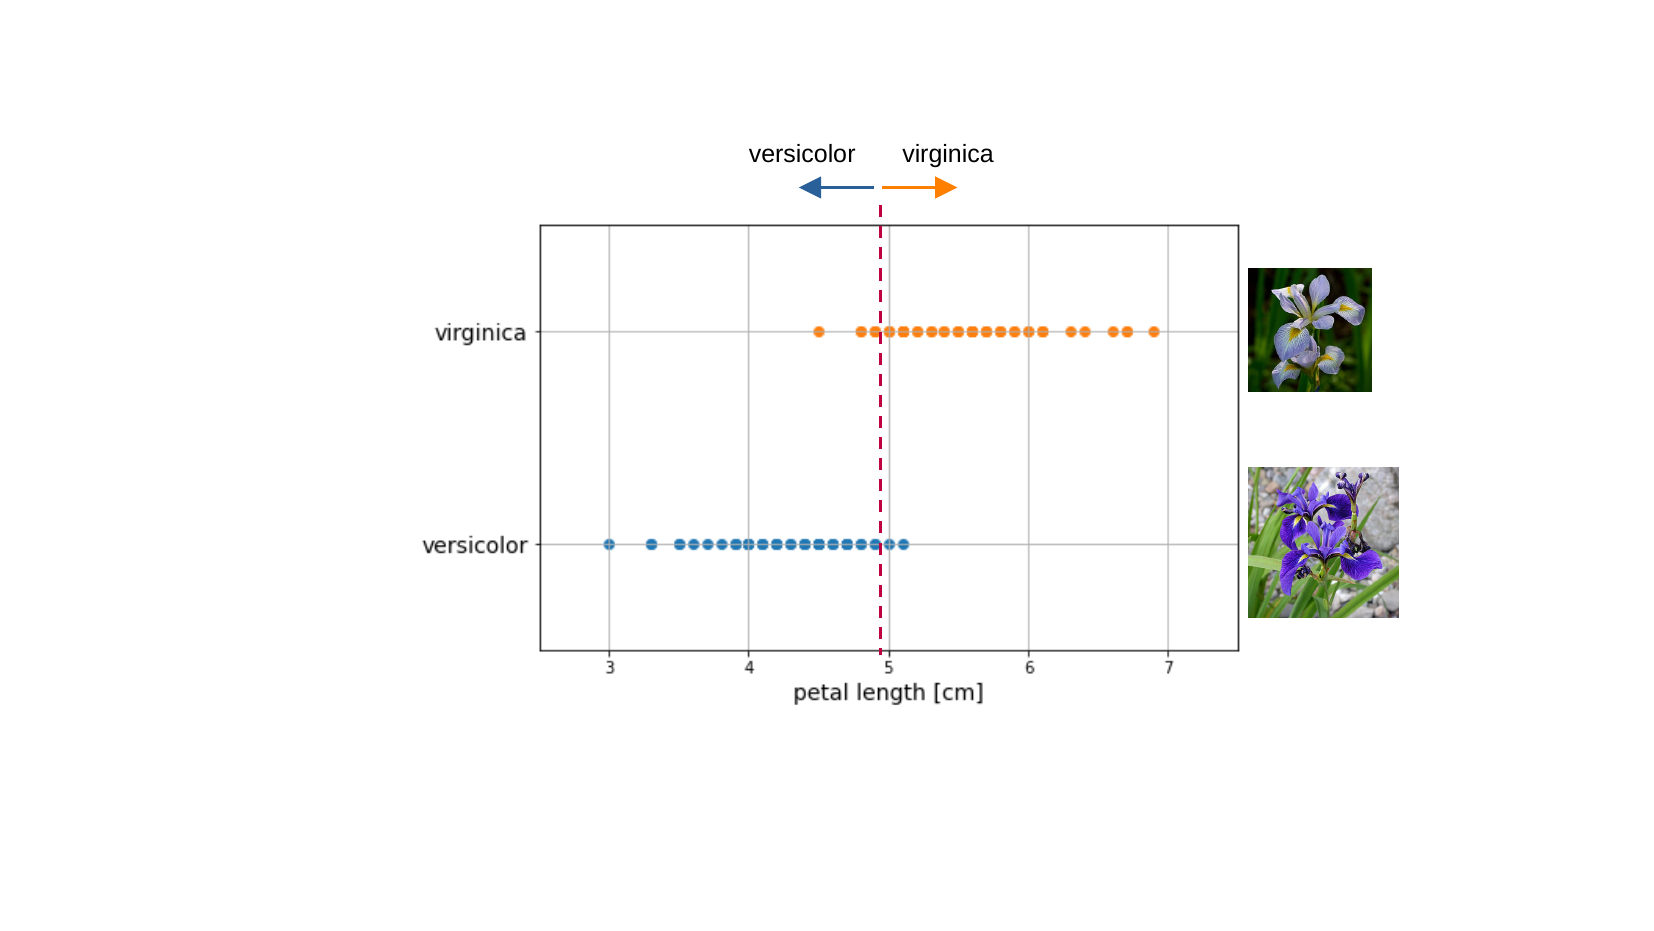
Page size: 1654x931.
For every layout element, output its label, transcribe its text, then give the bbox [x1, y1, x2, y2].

text_box virginica [887, 132, 1010, 176]
text_box versicolor [734, 132, 871, 176]
picture [410, 214, 1399, 716]
